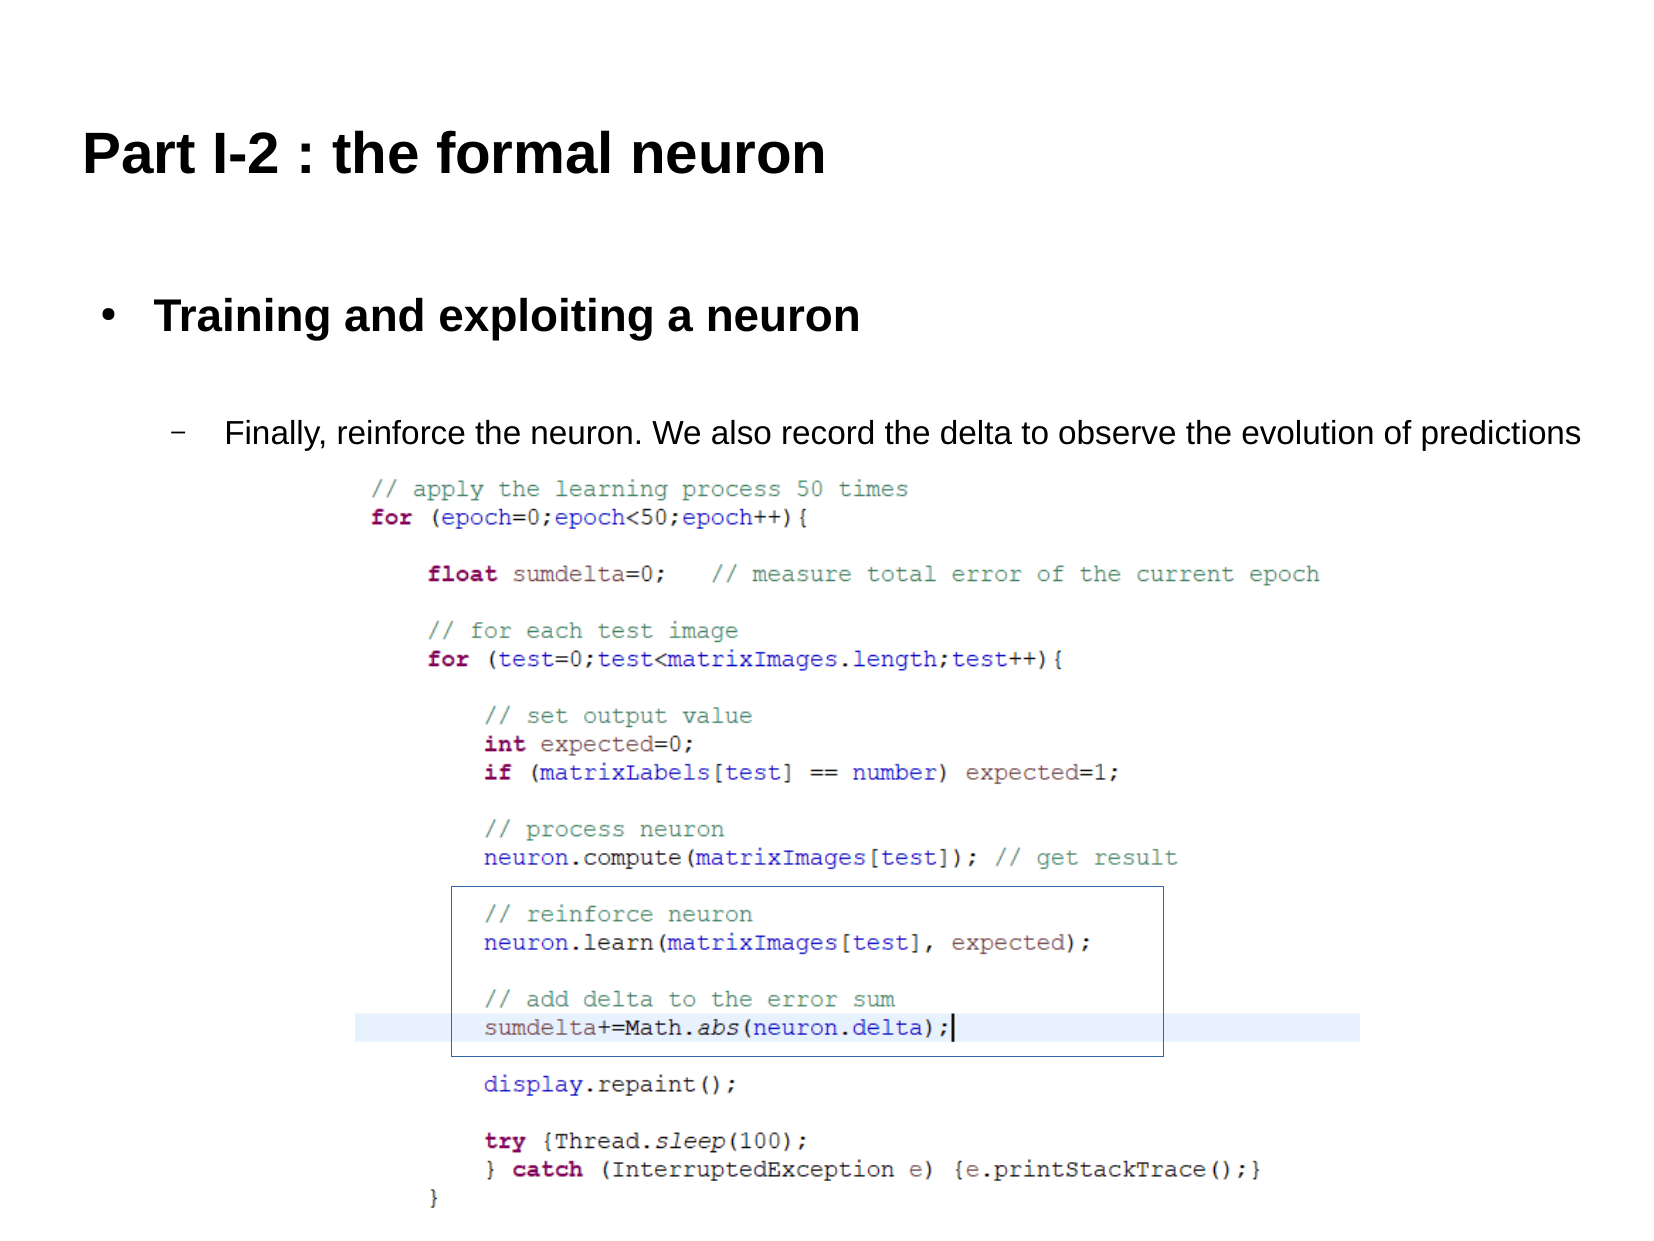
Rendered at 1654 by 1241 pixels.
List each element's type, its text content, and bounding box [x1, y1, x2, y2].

title Part I-2 : the formal neuron [82, 49, 1571, 257]
picture [355, 468, 1360, 1232]
list Training and exploiting a neuron Finally, reinforce the neuron. We also record the delta to observe the evolution of predictions [82, 290, 1617, 1241]
